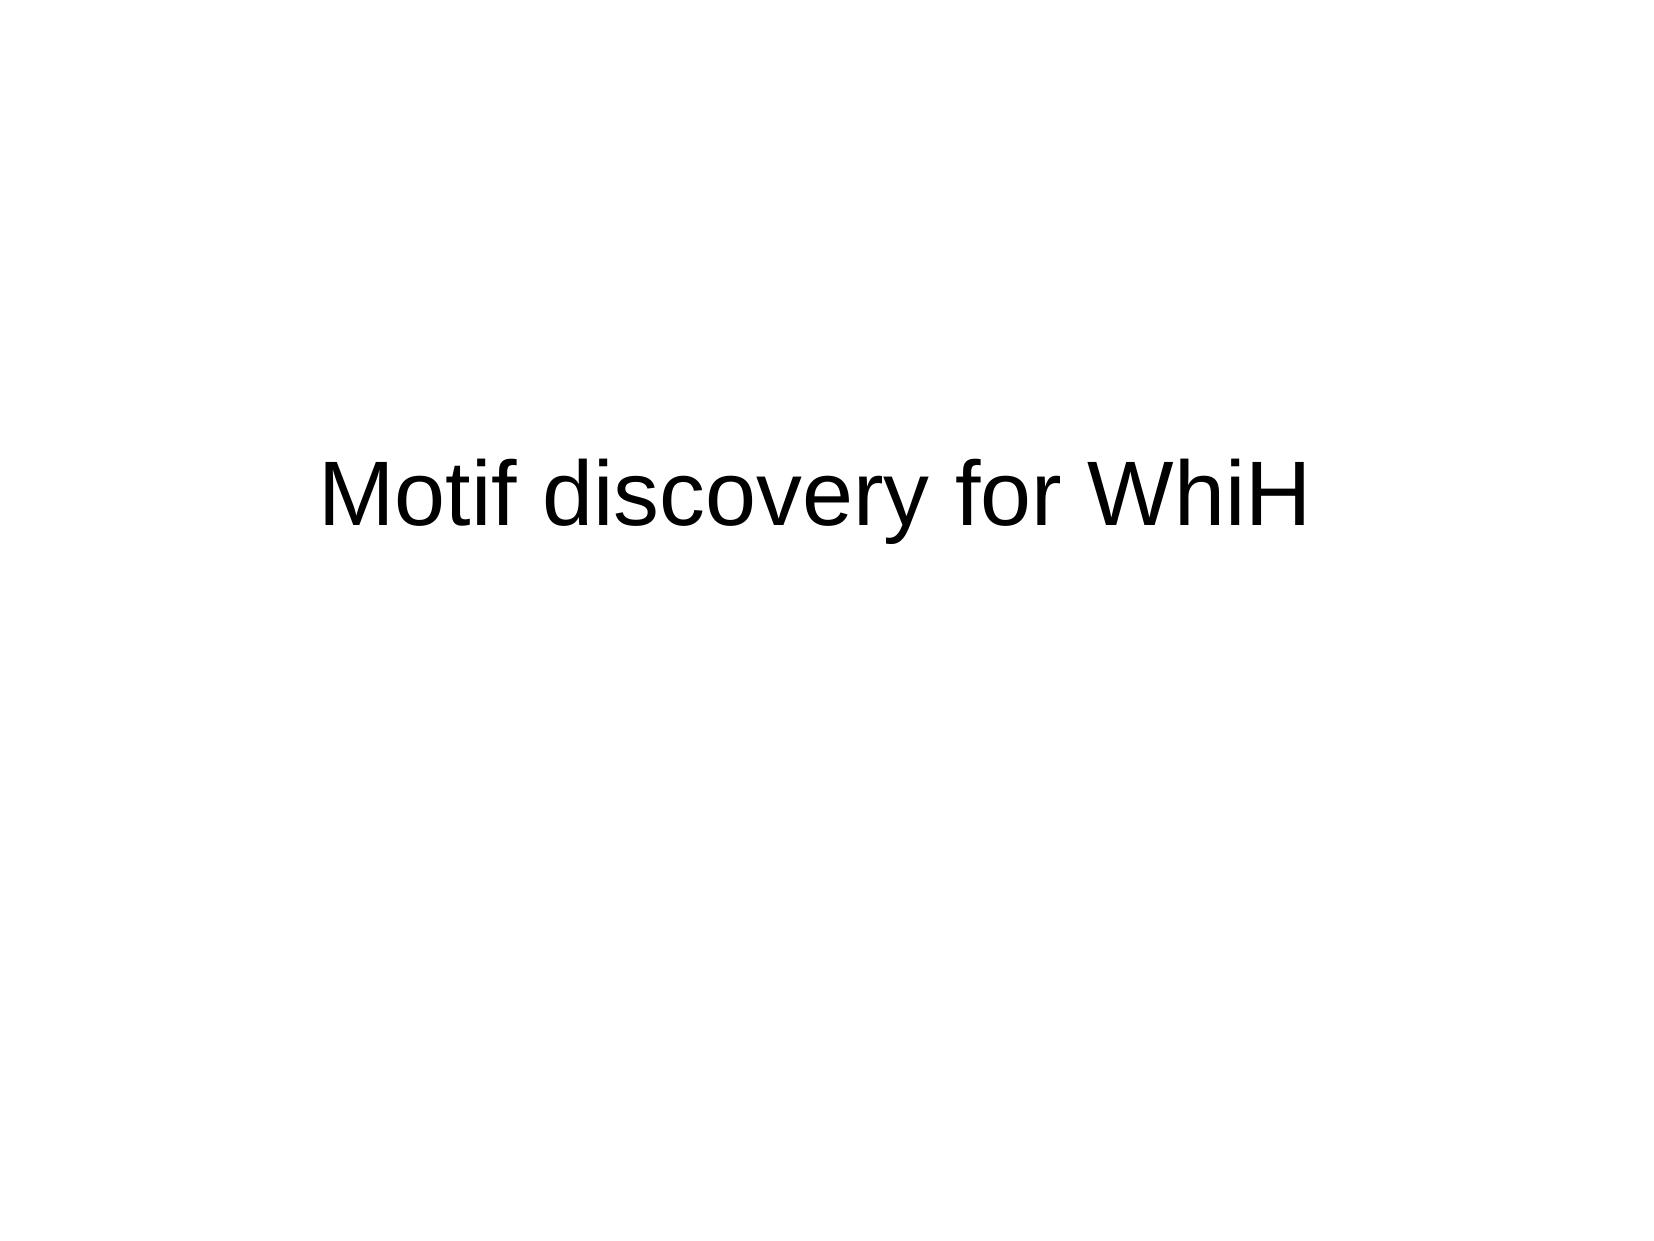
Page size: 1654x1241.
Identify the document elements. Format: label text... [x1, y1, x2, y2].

title Motif discovery for WhiH [71, 390, 1561, 598]
